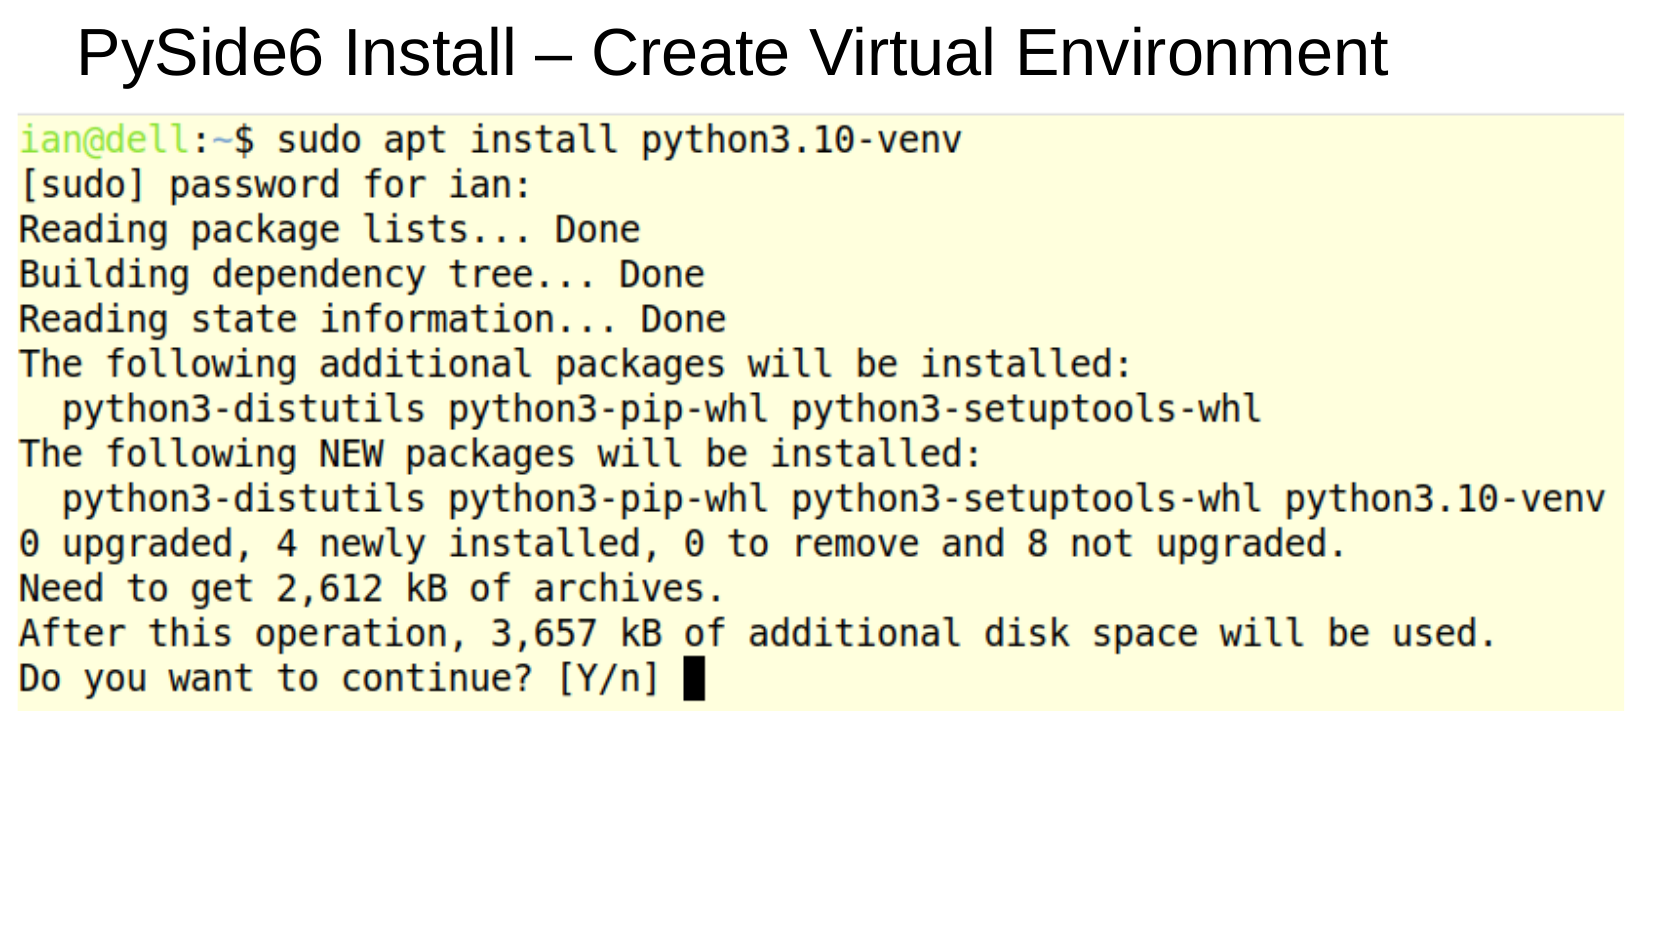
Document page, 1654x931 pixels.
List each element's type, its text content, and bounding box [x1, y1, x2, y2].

picture [17, 112, 1625, 711]
subtitle PySide6 Install – Create Virtual Environment [76, 14, 1625, 112]
